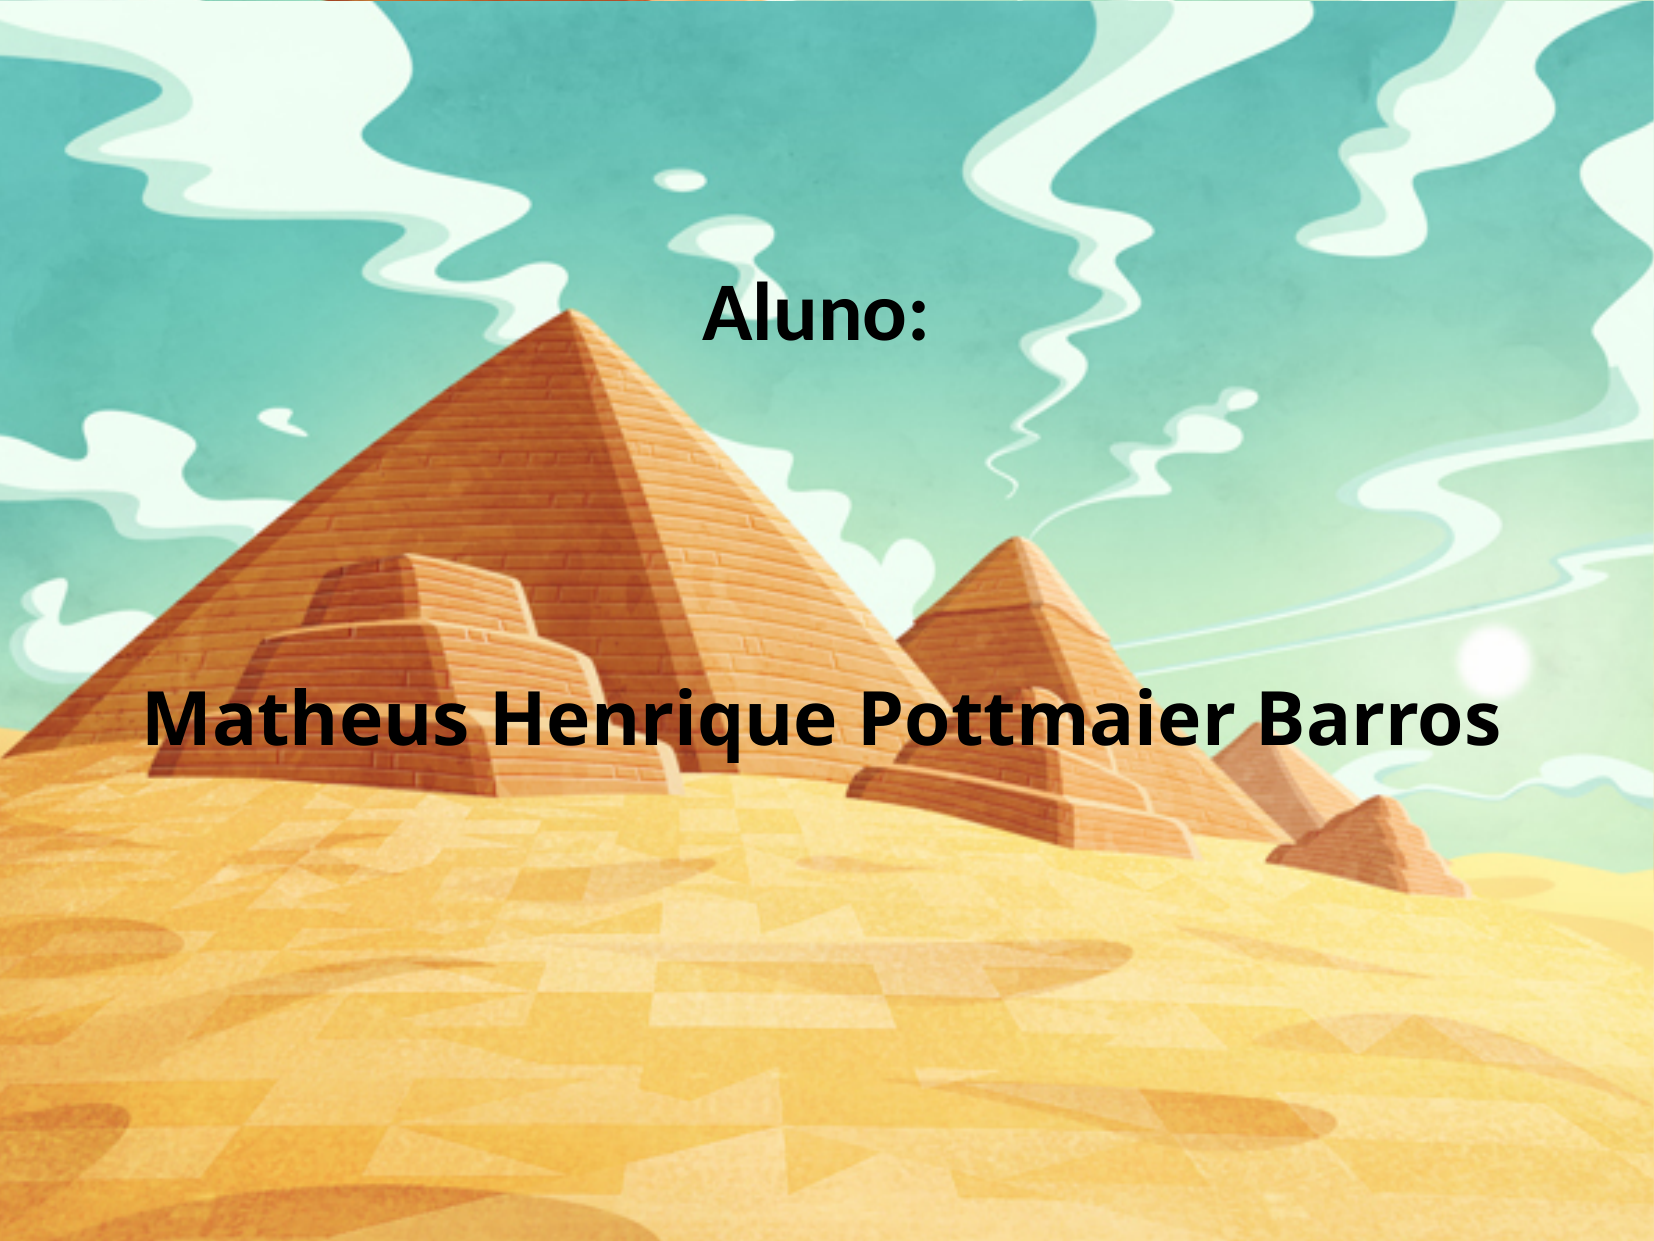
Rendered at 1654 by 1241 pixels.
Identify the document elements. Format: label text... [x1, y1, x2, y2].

picture [0, 0, 1654, 1241]
title Matheus Henrique Pottmaier Barros [77, 655, 1566, 1226]
text_box Aluno: [0, 241, 1651, 365]
